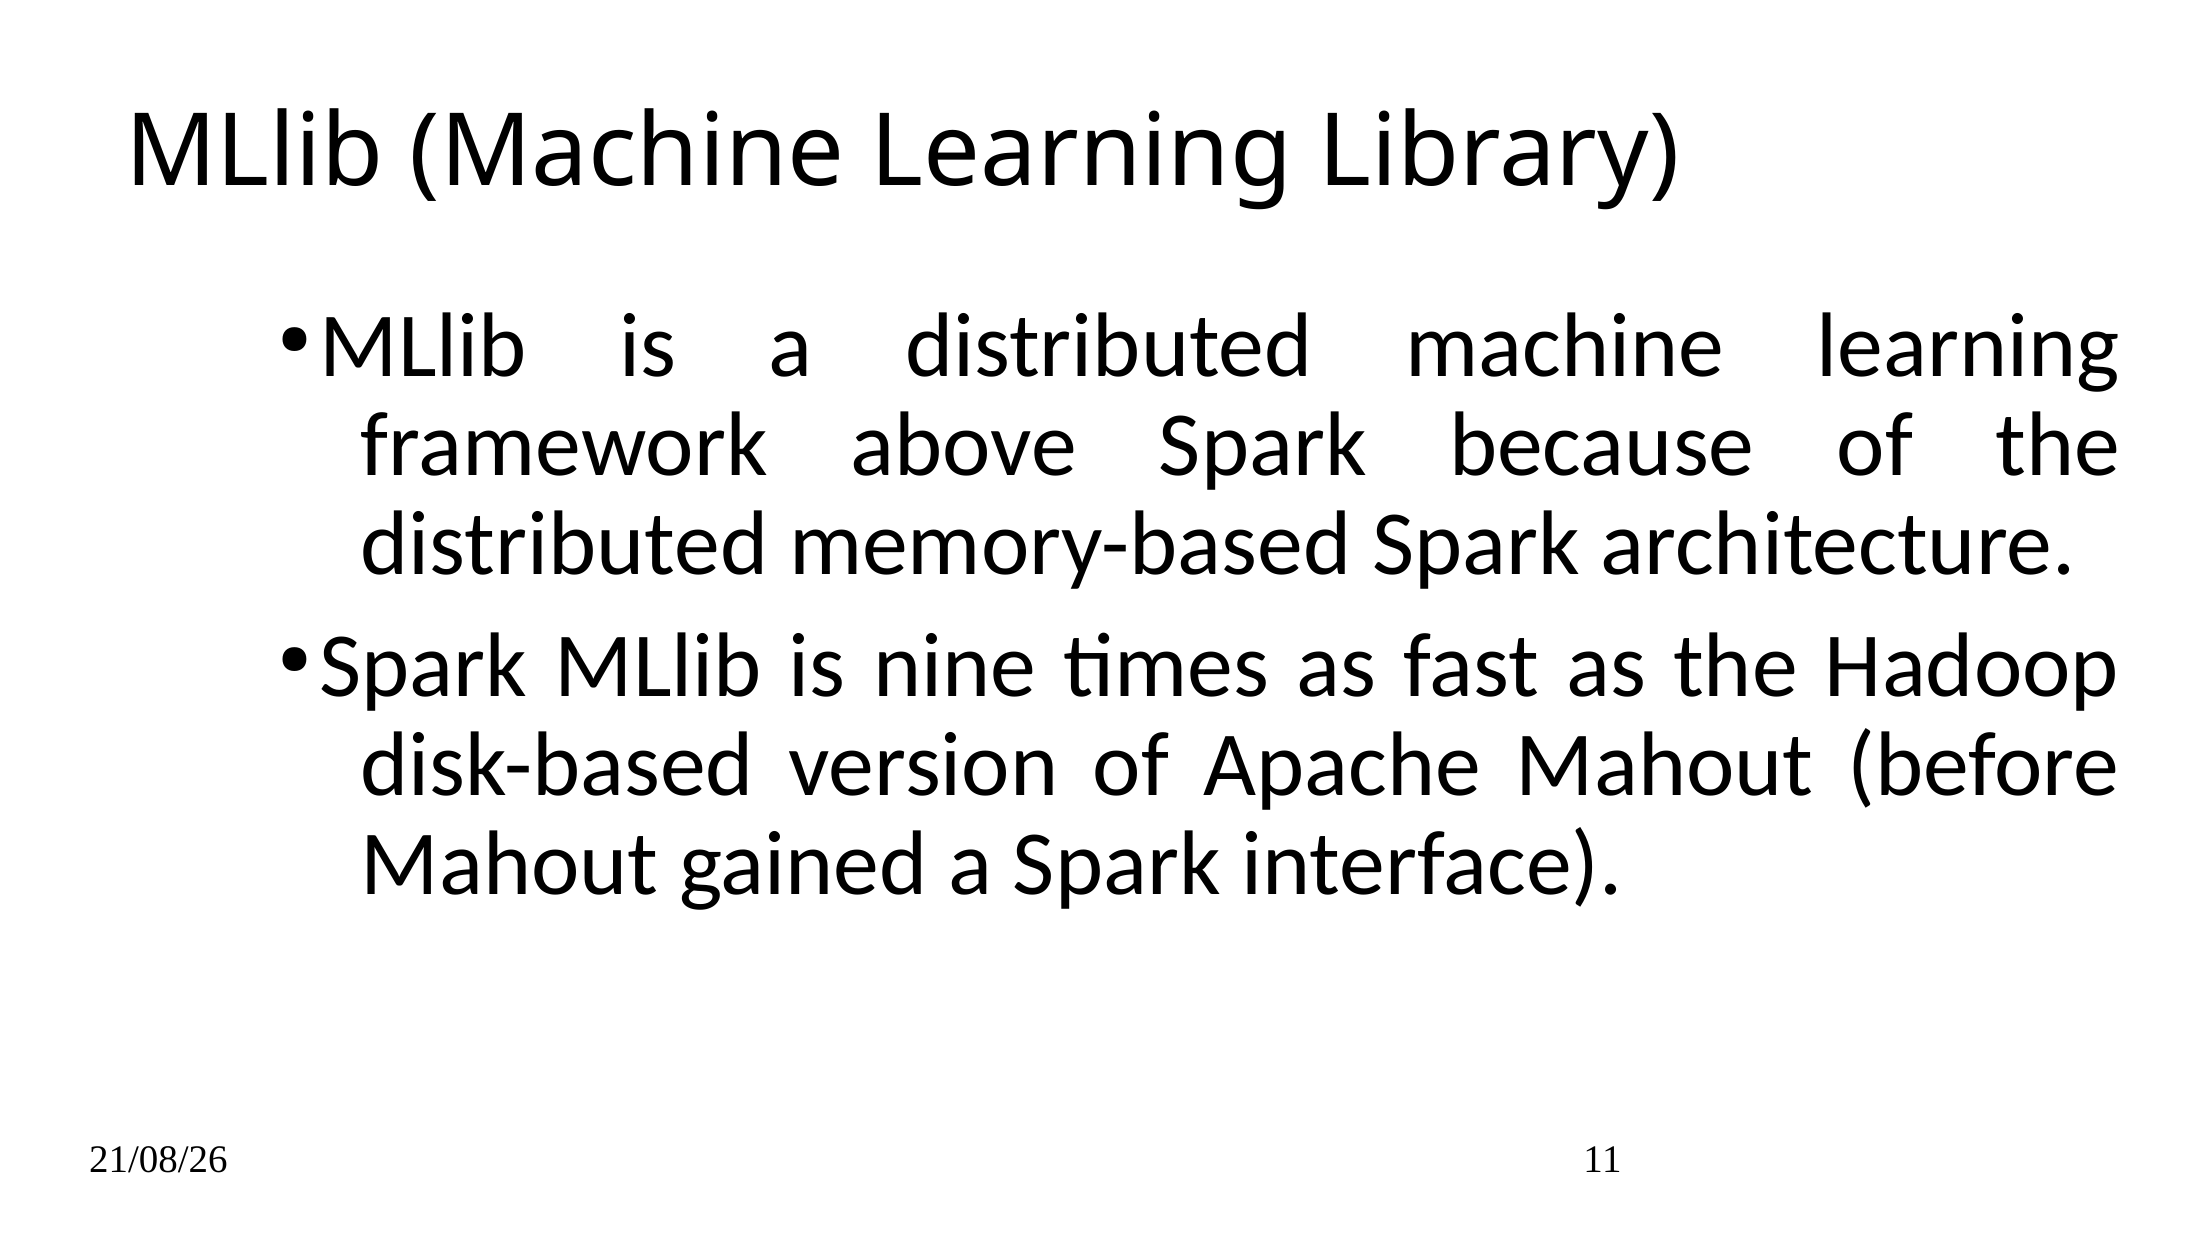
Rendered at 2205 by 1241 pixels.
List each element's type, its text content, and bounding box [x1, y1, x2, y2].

title MLlib (Machine Learning Library) [110, 49, 1985, 257]
text_box 25-11-2022 [89, 1133, 603, 1241]
list MLlib is a distributed machine learning framework above Spark because of the distributed memory-based Spark architecture. Spark MLlib is nine times as fast as the Hadoop disk-based version of Apache Mahout (before Mahout gained a Spark interface). [263, 290, 2138, 1010]
text_box [1583, 1133, 2097, 1241]
